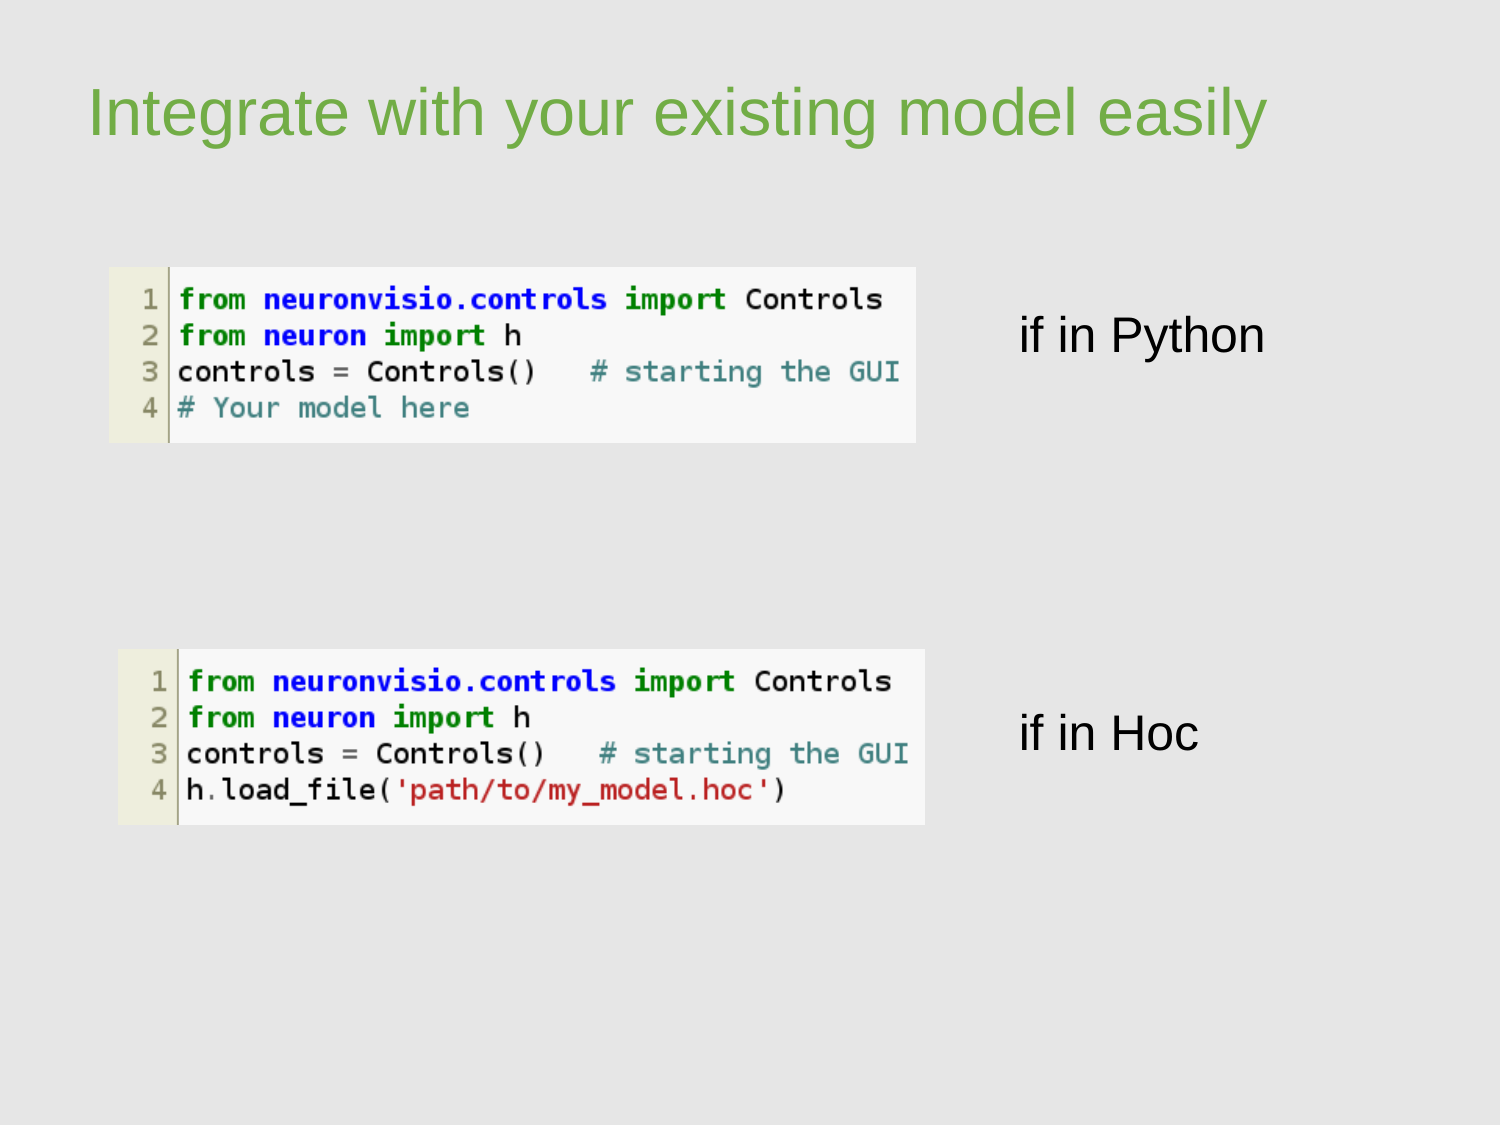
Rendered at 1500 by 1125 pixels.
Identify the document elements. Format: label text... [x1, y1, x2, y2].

picture [109, 267, 916, 443]
text_box if in Hoc [1003, 692, 1329, 768]
text_box if in Python [1003, 295, 1329, 371]
picture [118, 649, 925, 825]
title Integrate with your existing model easily [87, 50, 1426, 176]
